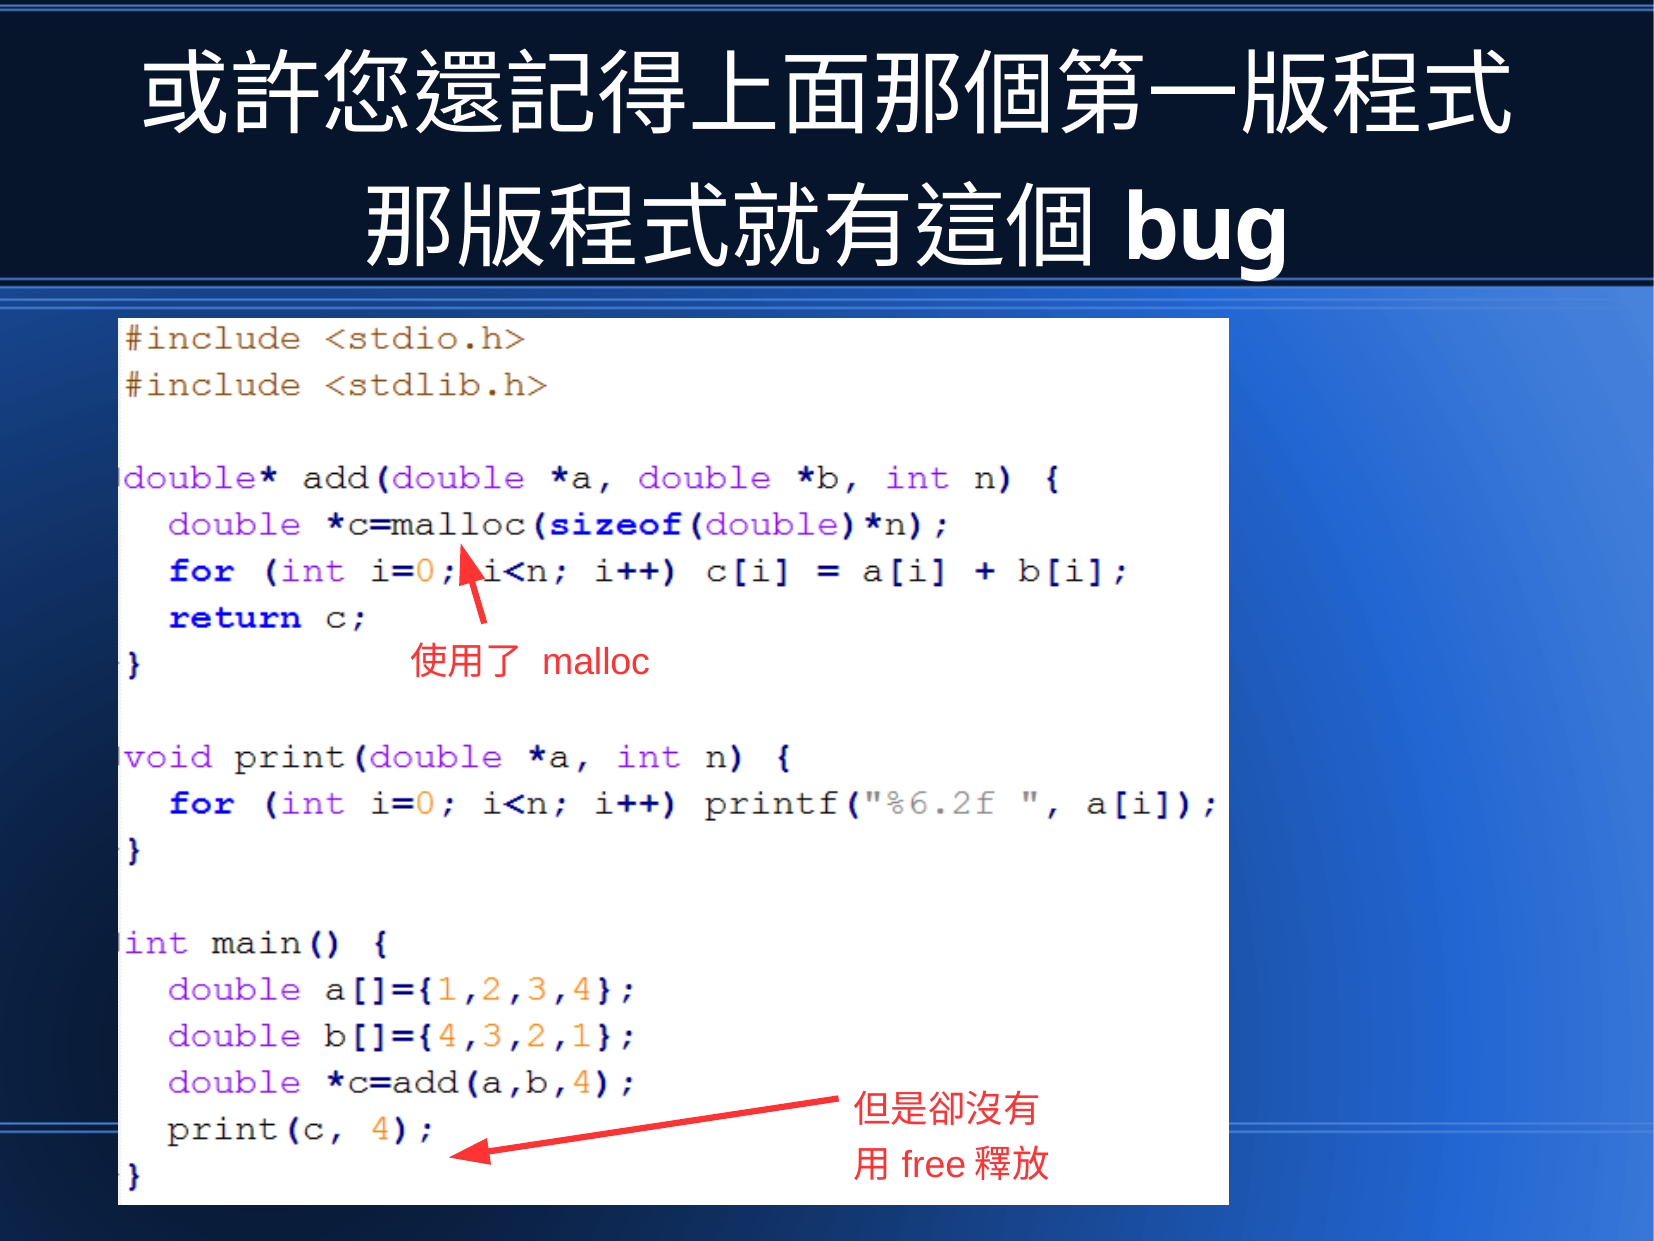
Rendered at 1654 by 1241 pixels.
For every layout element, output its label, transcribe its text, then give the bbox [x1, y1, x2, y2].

title 或許您還記得上面那個第一版程式 那版程式就有這個bug [82, 42, 1571, 263]
picture [0, 0, 1654, 1241]
text_box 使用了 malloc [395, 623, 665, 686]
text_box 但是卻沒有 用free釋放 [838, 1072, 1108, 1181]
